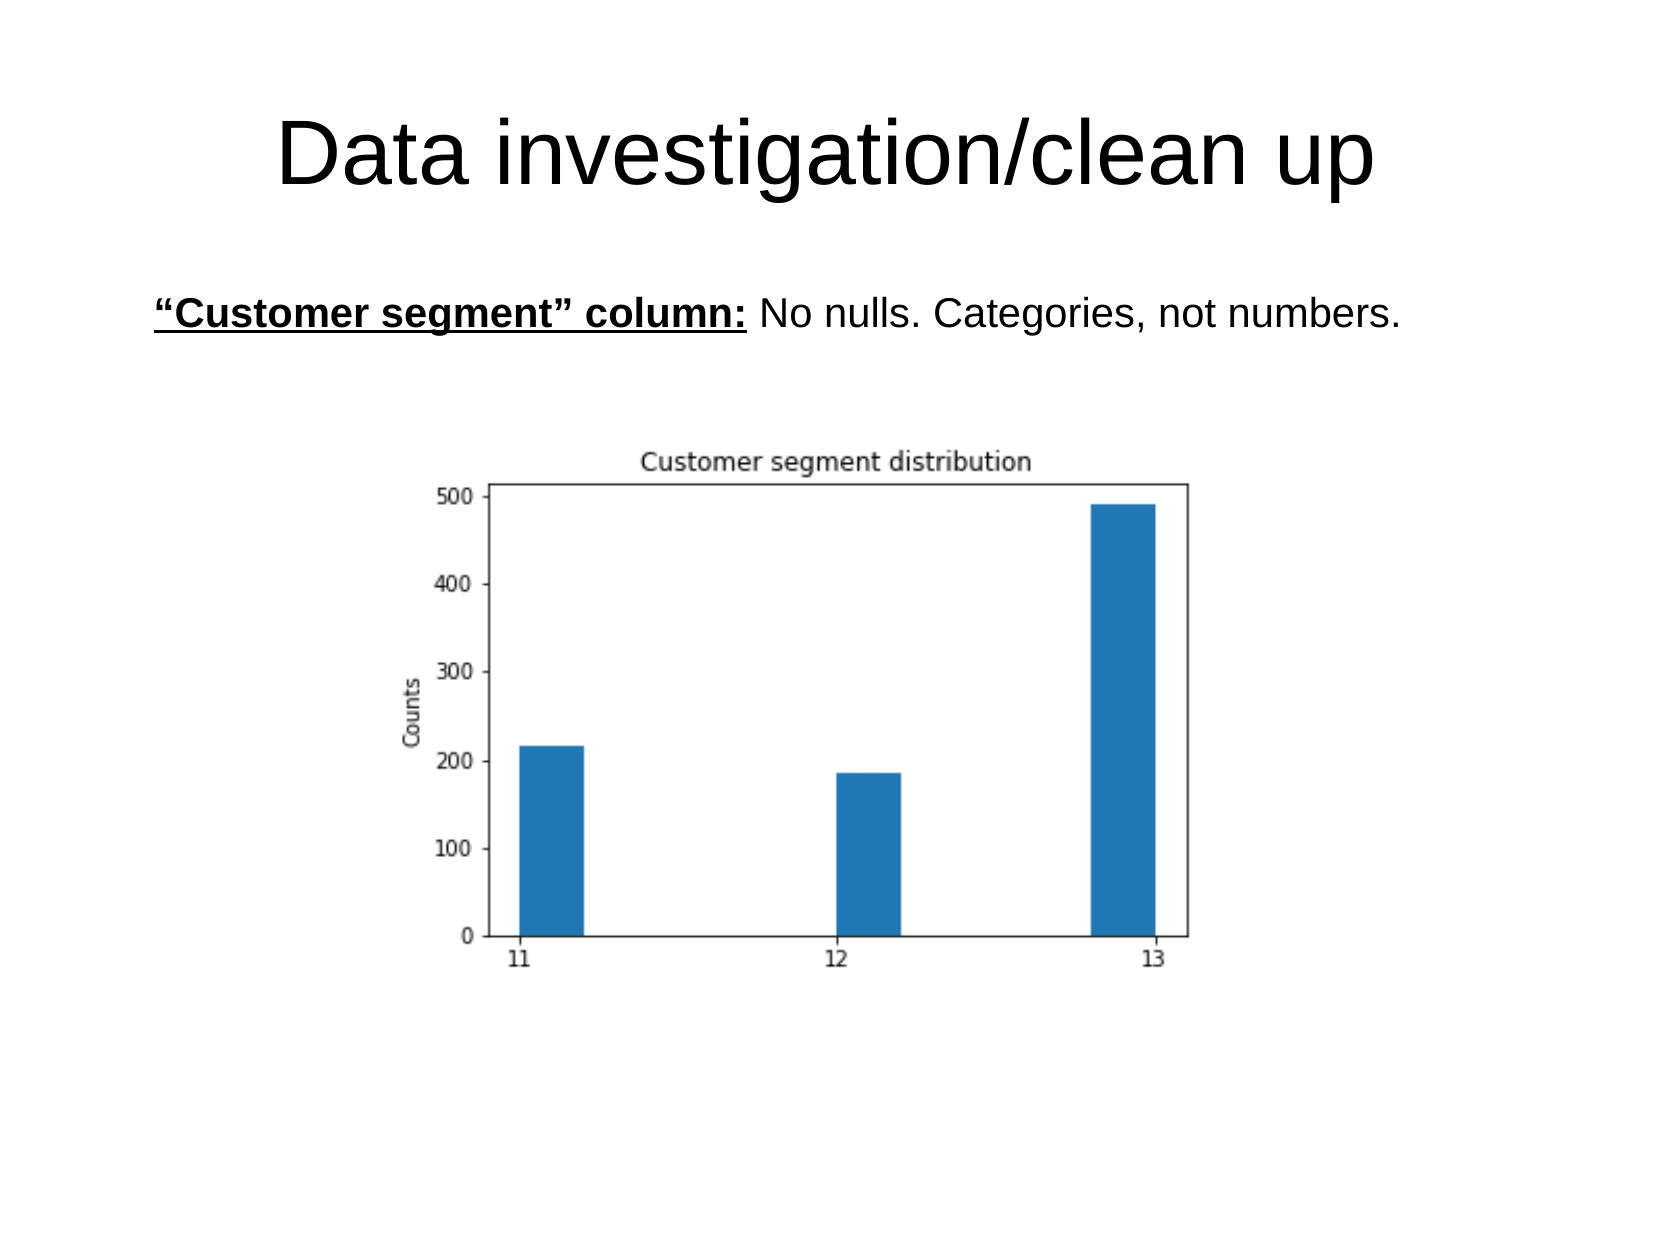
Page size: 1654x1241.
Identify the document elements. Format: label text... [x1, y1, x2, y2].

list “Customer segment” column: No nulls. Categories, not numbers. [82, 290, 1571, 391]
title Data investigation/clean up [82, 49, 1571, 257]
picture [376, 411, 1277, 1011]
